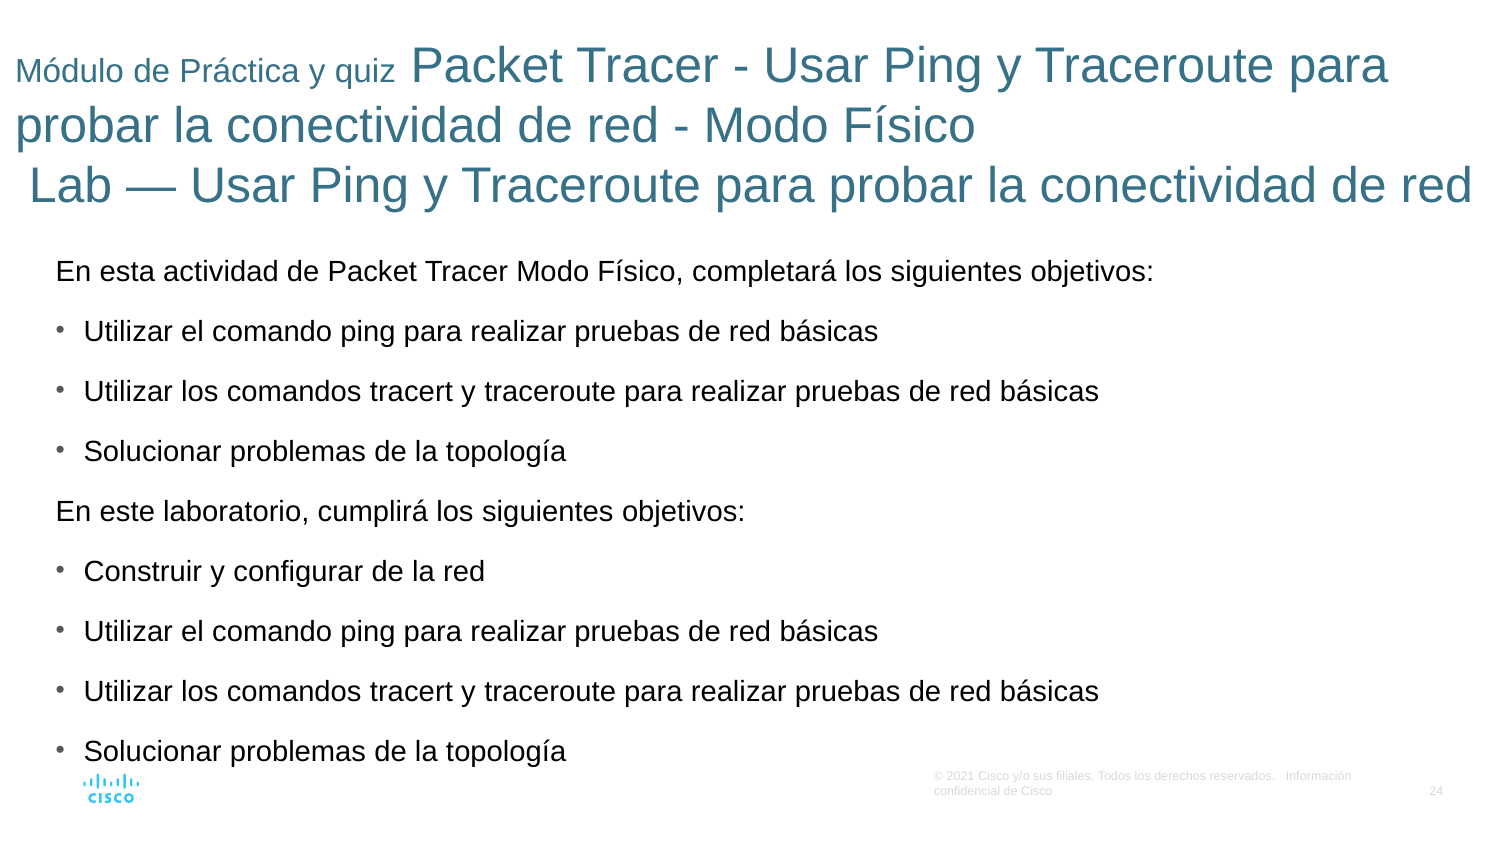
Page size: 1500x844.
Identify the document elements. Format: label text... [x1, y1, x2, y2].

list En esta actividad de Packet Tracer Modo Físico, completará los siguientes objetivos: Utilizar el comando ping para realizar pruebas de red básicas Utilizar los comandos tracert y traceroute para realizar pruebas de red básicas Solucionar problemas de la topología En este laboratorio, cumplirá los siguientes objetivos: Construir y configurar de la red Utilizar el comando ping para realizar pruebas de red básicas Utilizar los comandos tracert y traceroute para realizar pruebas de red básicas Solucionar problemas de la topología [40, 244, 1460, 823]
title Módulo de Práctica y quiz Packet Tracer - Usar Ping y Traceroute para probar la conectividad de red - Modo Físico Lab — Usar Ping y Traceroute para probar la conectividad de red [0, 0, 1500, 245]
